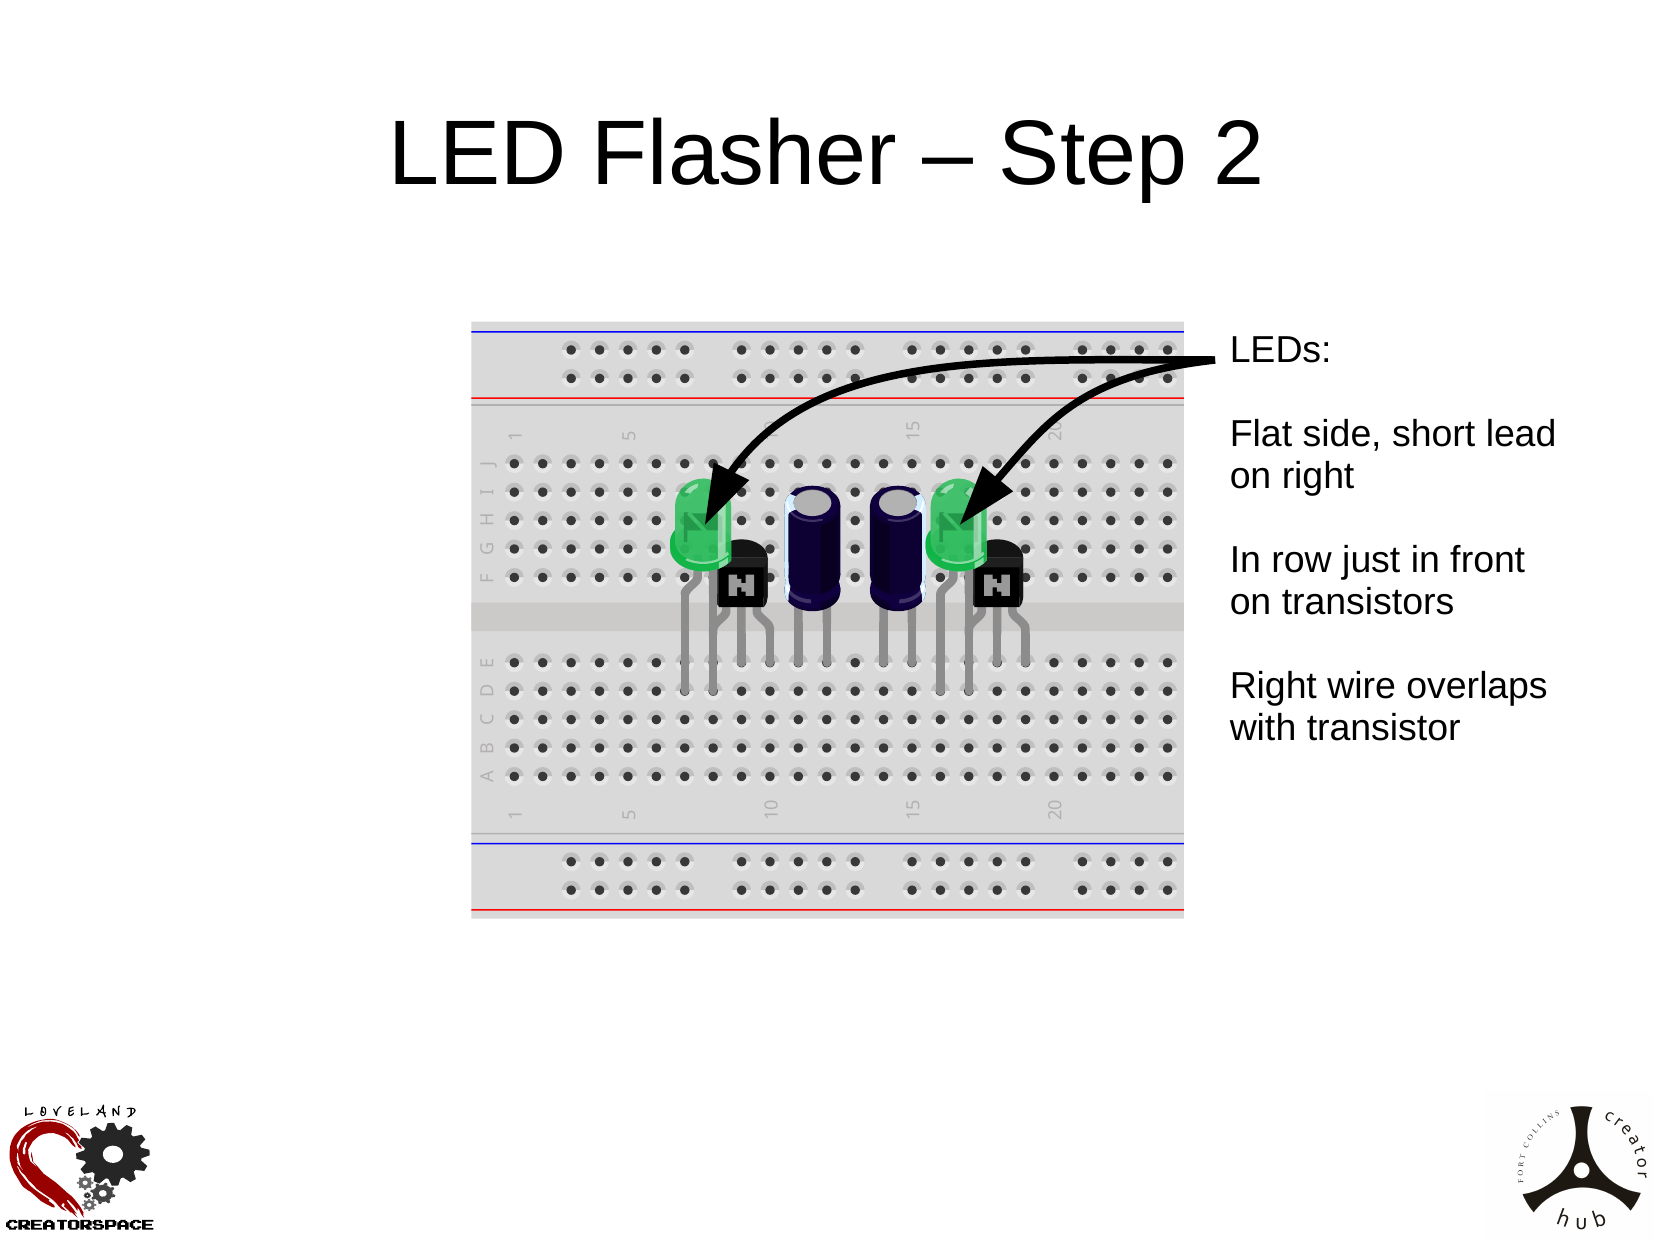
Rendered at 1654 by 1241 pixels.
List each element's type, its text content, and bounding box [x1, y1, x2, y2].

picture [469, 320, 1184, 921]
picture [1485, 1090, 1654, 1241]
text_box LEDs: Flat side, short lead on right In row just in front on transistors Right wire overlaps with transistor [1215, 321, 1592, 756]
title LED Flasher – Step 2 [82, 49, 1571, 257]
